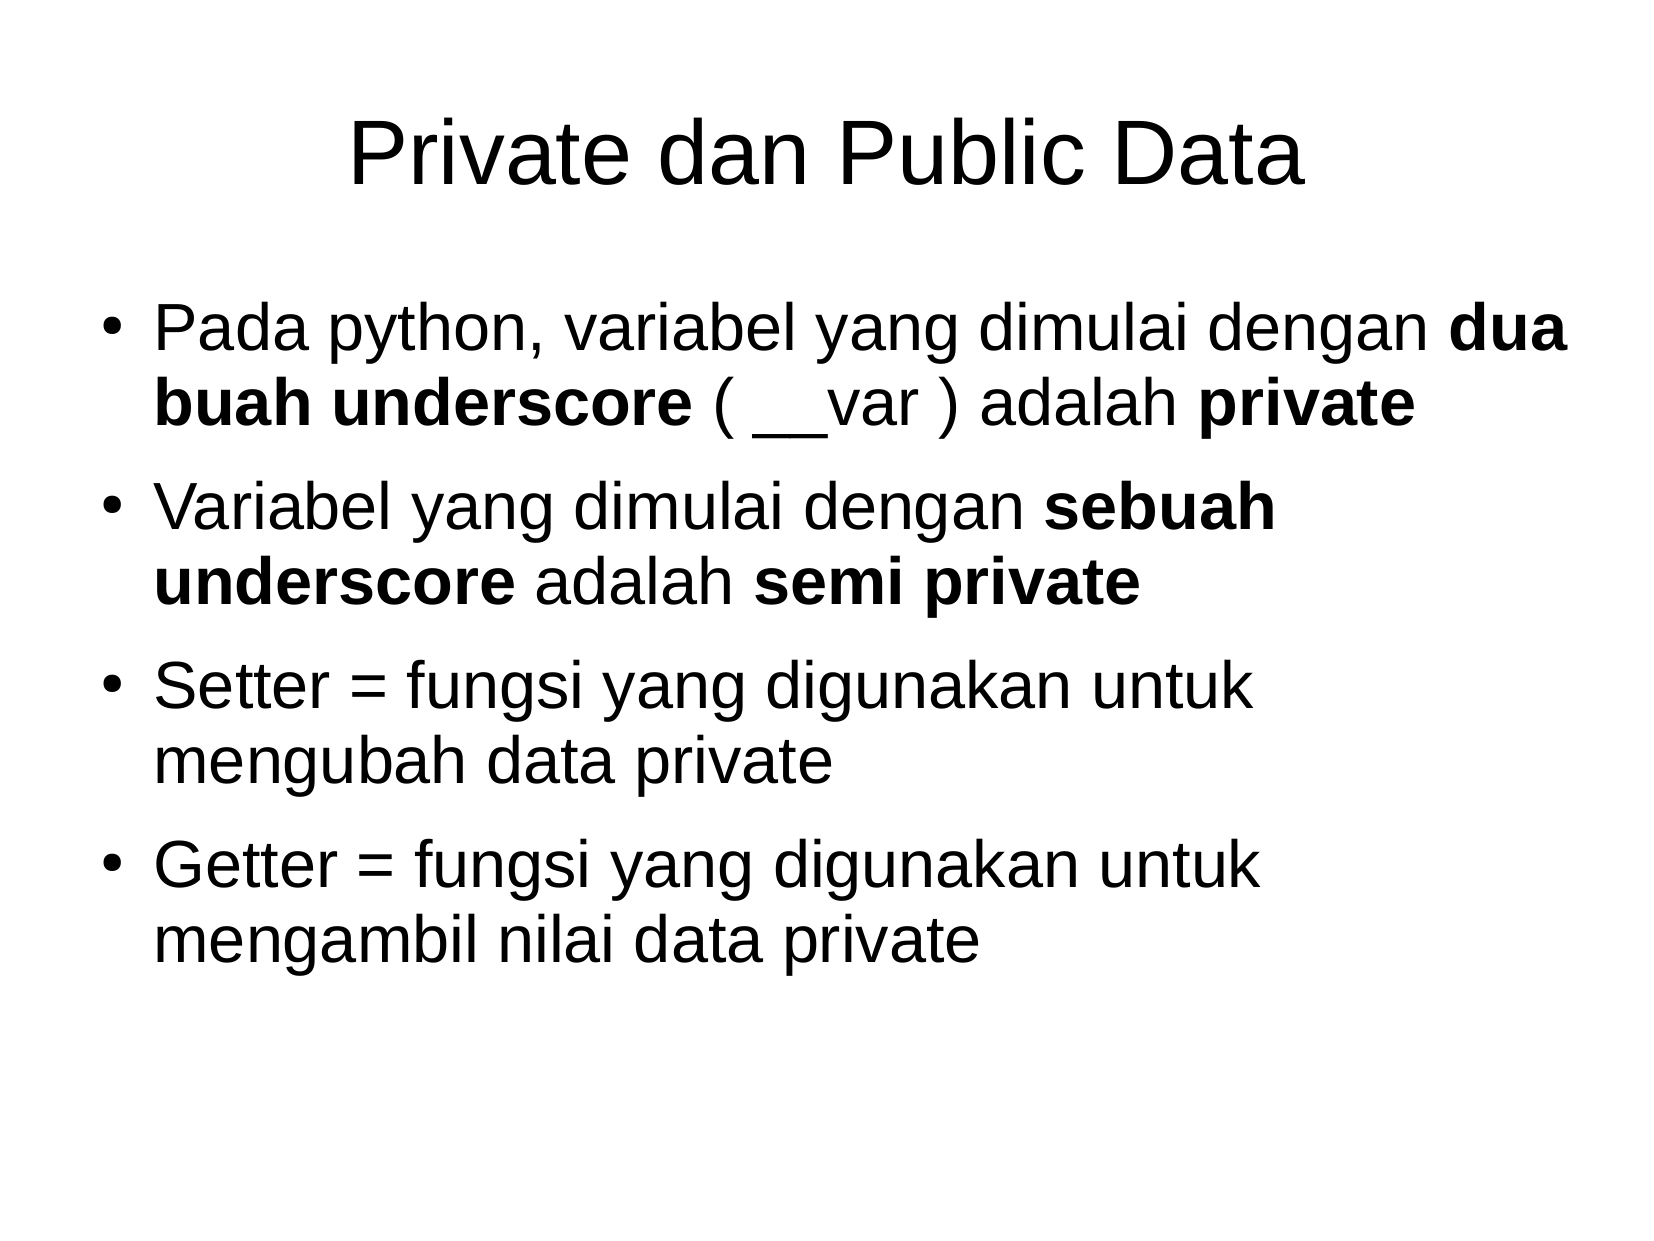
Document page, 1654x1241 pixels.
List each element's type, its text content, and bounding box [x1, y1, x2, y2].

list Pada python, variabel yang dimulai dengan dua buah underscore ( __var ) adalah private Variabel yang dimulai dengan sebuah underscore adalah semi private Setter = fungsi yang digunakan untuk mengubah data private Getter = fungsi yang digunakan untuk mengambil nilai data private [82, 290, 1571, 1010]
title Private dan Public Data [82, 49, 1571, 257]
